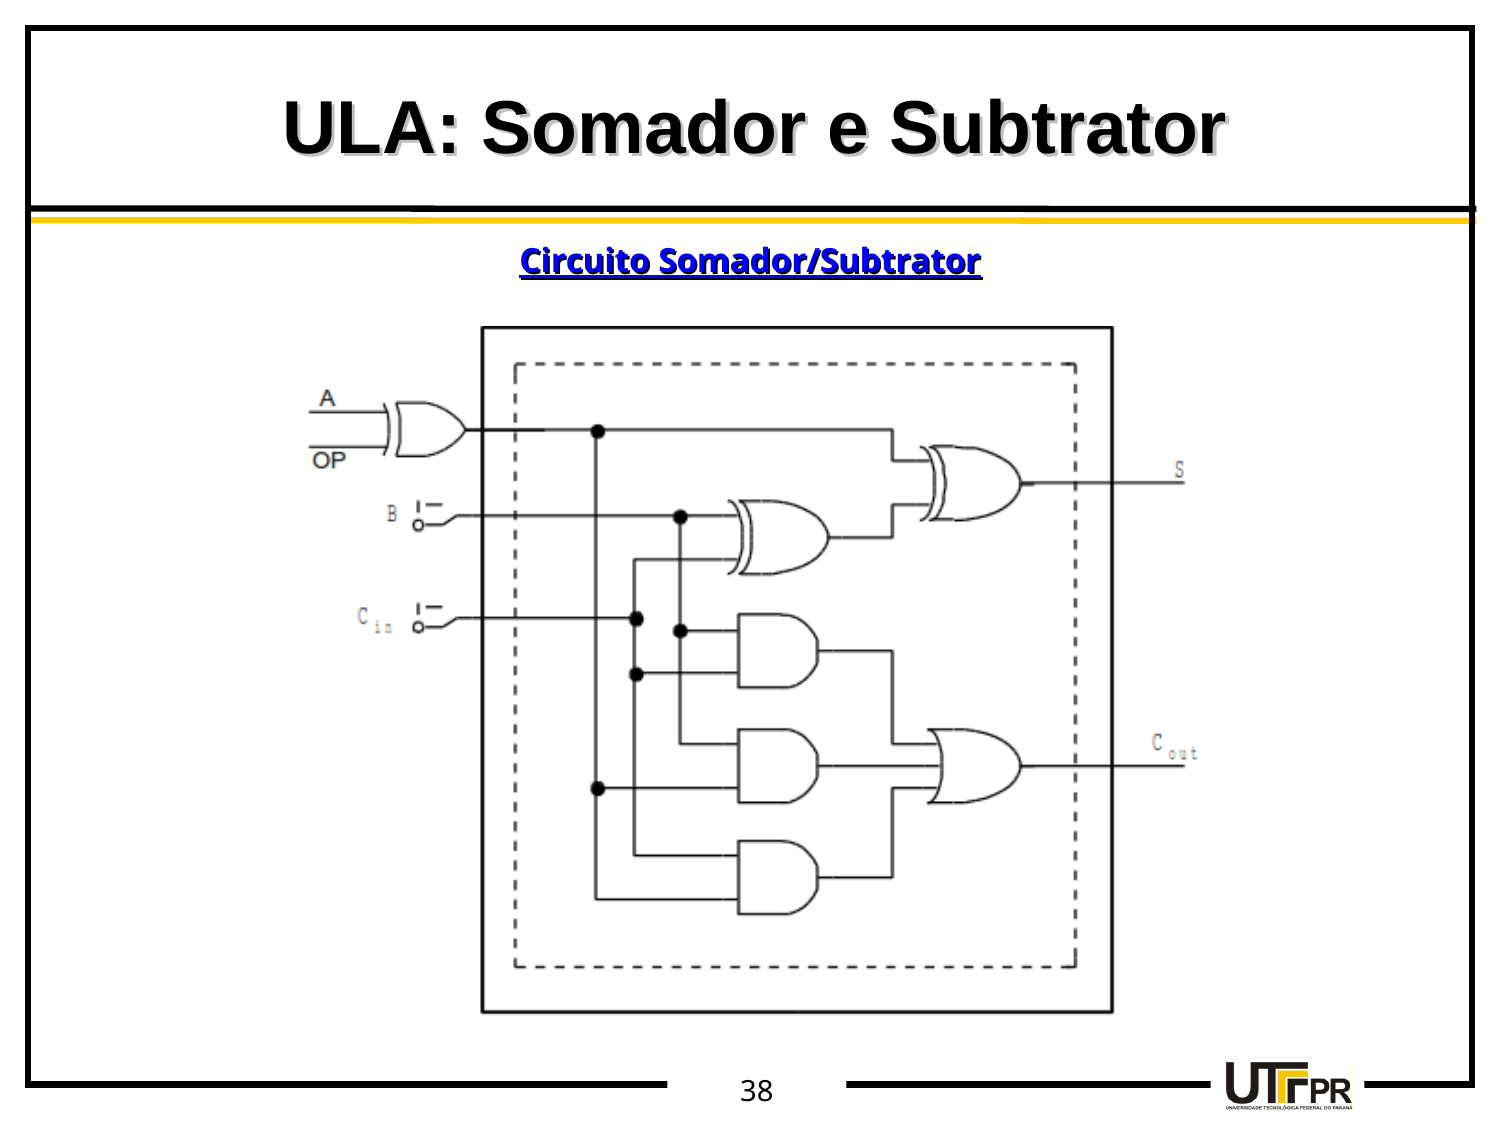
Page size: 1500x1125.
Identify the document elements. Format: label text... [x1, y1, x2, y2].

picture [1225, 1062, 1353, 1110]
picture [296, 326, 1204, 1016]
text_box Circuito Somador/Subtrator [504, 231, 996, 288]
title ULA: Somador e Subtrator [247, 85, 1263, 180]
